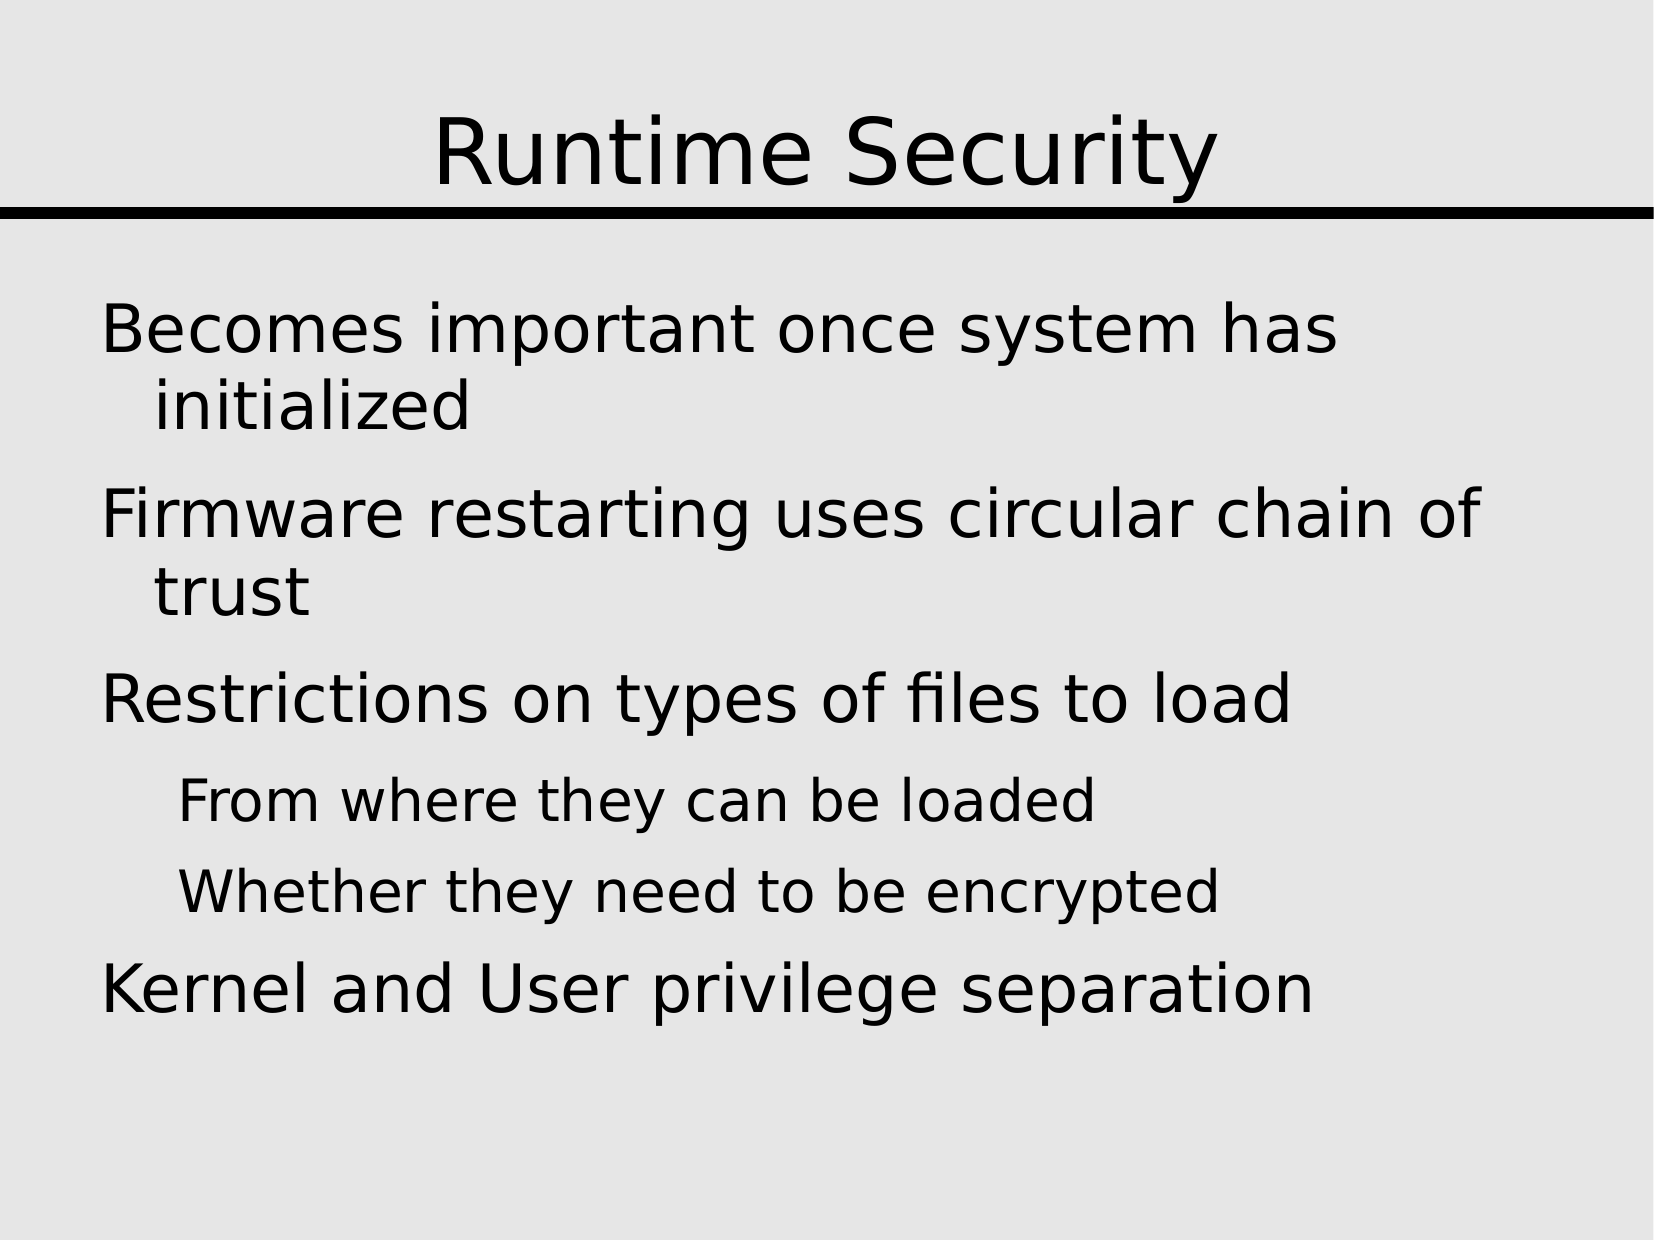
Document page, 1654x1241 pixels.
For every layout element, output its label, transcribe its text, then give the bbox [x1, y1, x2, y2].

list Becomes important once system has initialized Firmware restarting uses circular chain of trust Restrictions on types of files to load From where they can be loaded Whether they need to be encrypted Kernel and User privilege separation [82, 290, 1571, 1094]
title Runtime Security [82, 49, 1571, 257]
